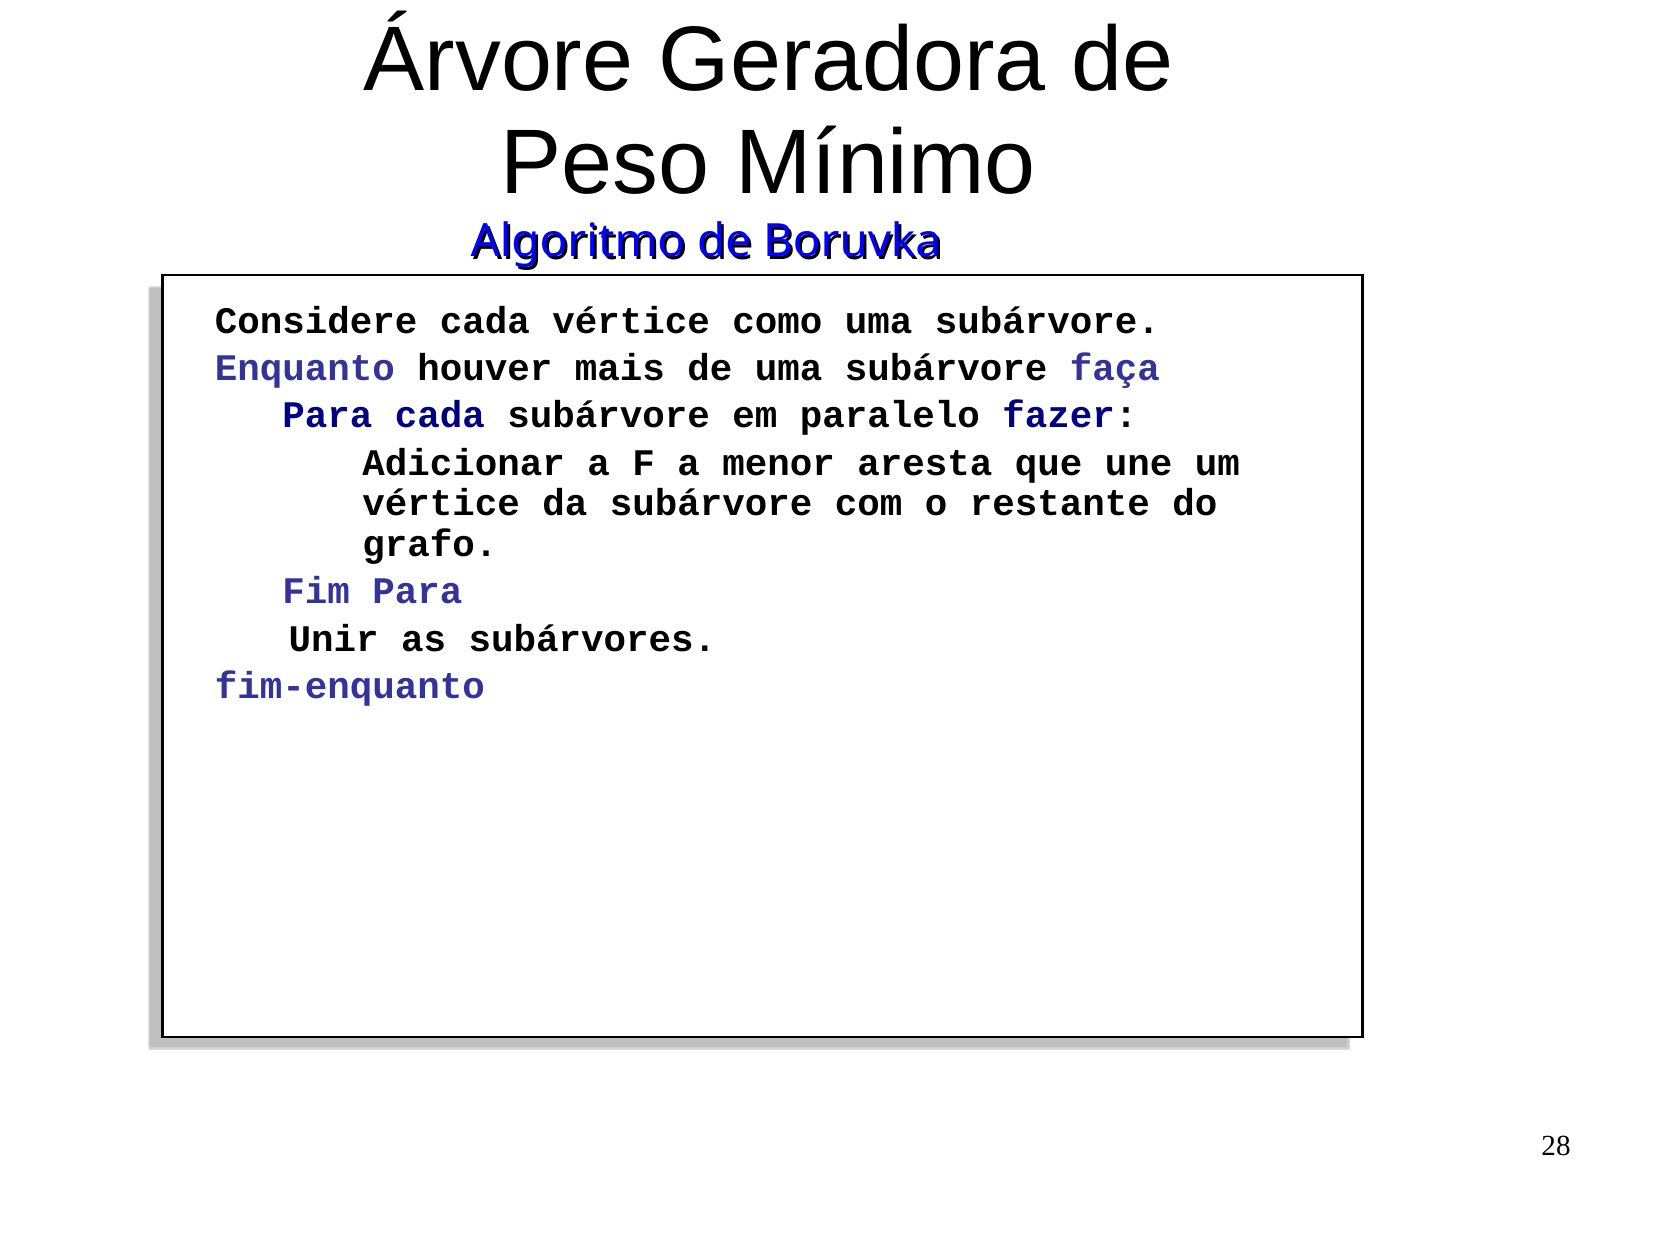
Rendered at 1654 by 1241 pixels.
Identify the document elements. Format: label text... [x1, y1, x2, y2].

text_box Considere cada vértice como uma subárvore. Enquanto houver mais de uma subárvore faça Para cada subárvore em paralelo fazer: Adicionar a F a menor aresta que une um vértice da subárvore com o restante do grafo. Fim Para Unir as subárvores. fim-enquanto [200, 294, 1326, 716]
title Árvore Geradora de Peso Mínimo [237, 0, 1300, 221]
text_box Algoritmo de Boruvka [187, 200, 1226, 279]
text_box [162, 274, 1363, 1038]
